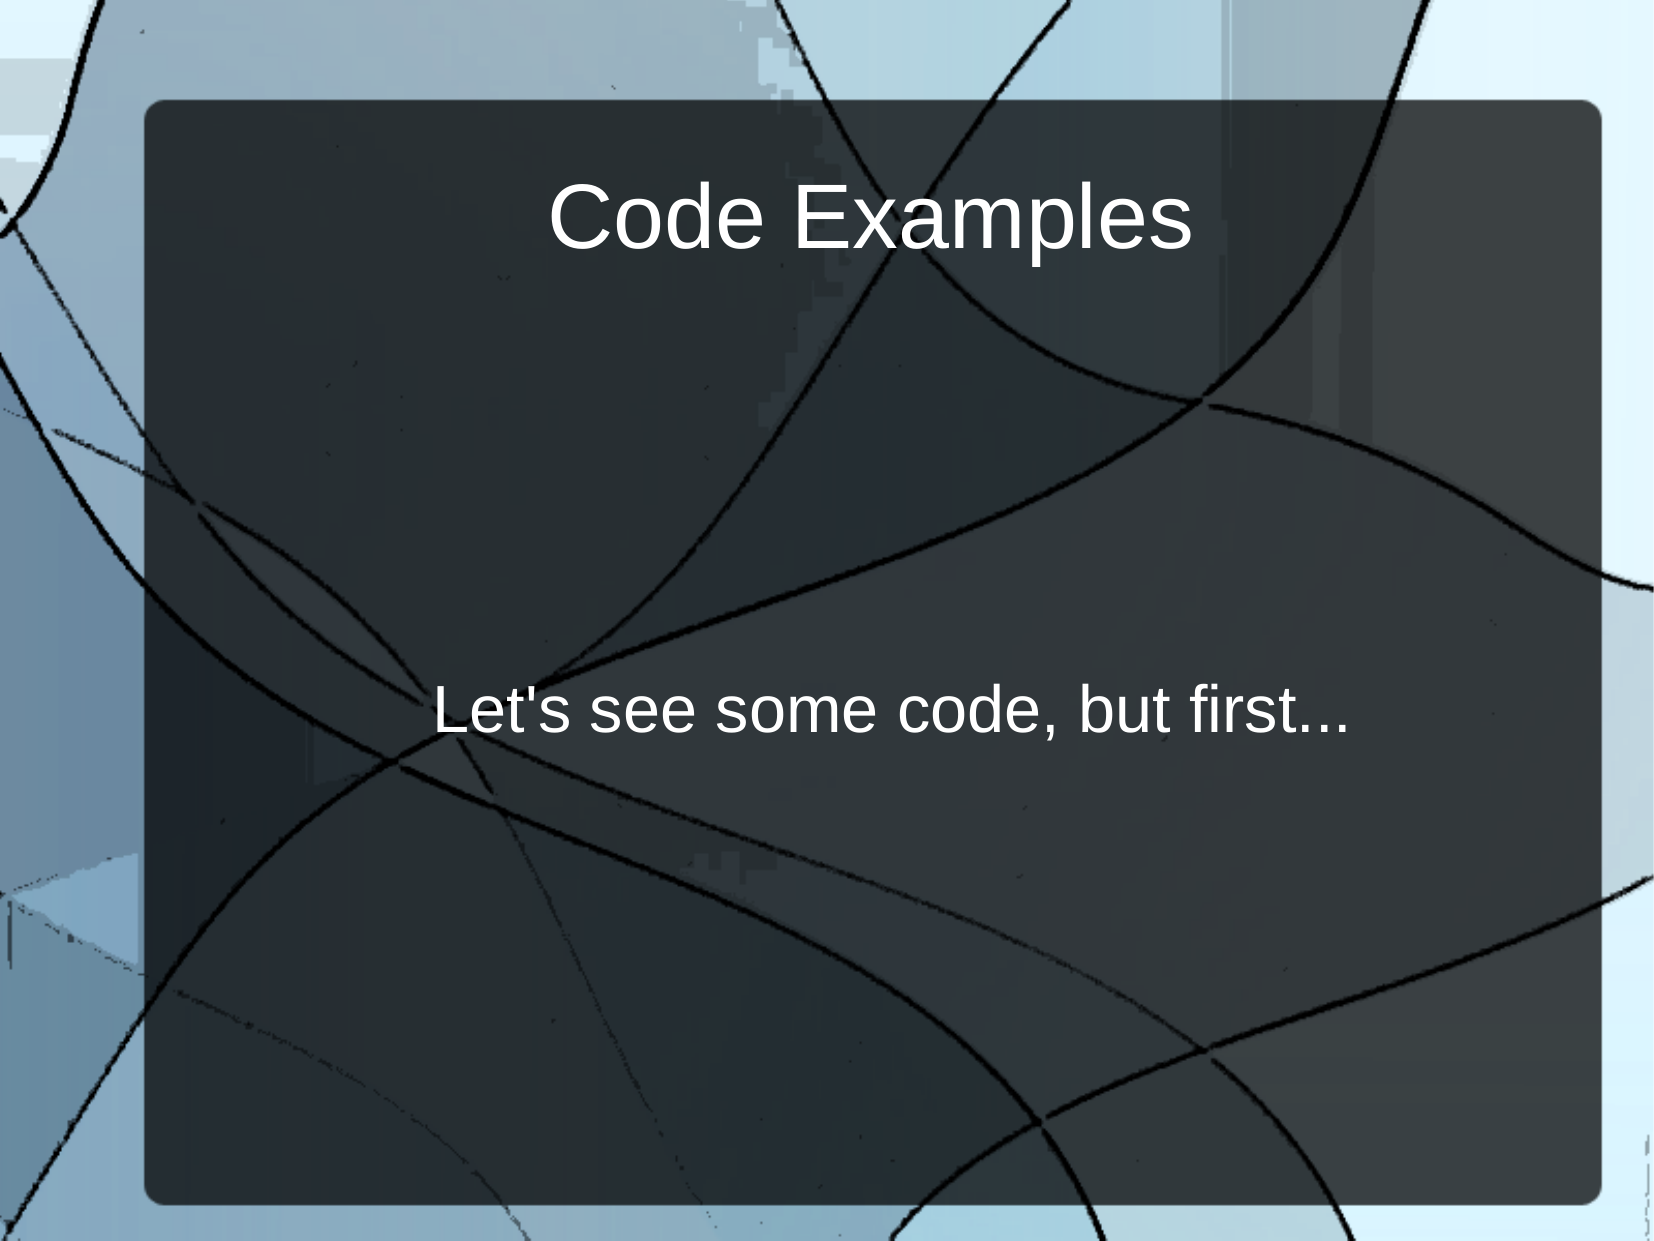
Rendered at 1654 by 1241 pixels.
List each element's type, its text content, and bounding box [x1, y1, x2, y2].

title Code Examples [159, 108, 1583, 325]
picture [0, 0, 1654, 1241]
subtitle Let's see some code, but first... [210, 375, 1576, 1045]
